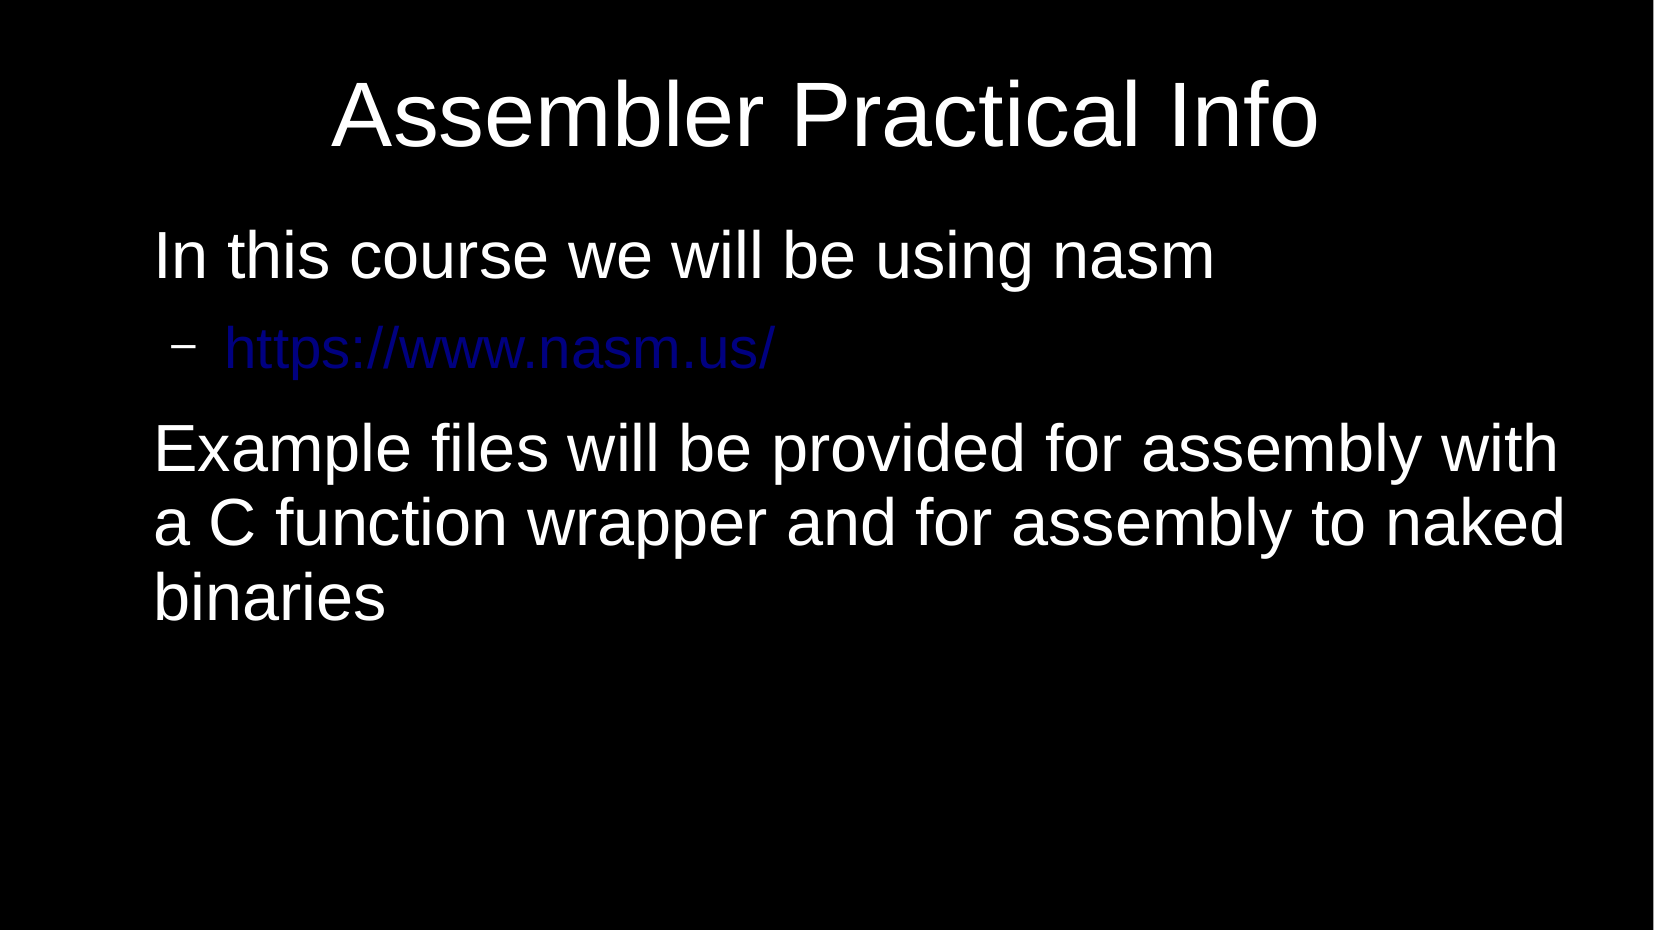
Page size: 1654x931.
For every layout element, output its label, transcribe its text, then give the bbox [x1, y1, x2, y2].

list In this course we will be using nasm https://www.nasm.us/ Example files will be provided for assembly with a C function wrapper and for assembly to naked binaries [82, 217, 1571, 758]
title Assembler Practical Info [82, 37, 1571, 193]
